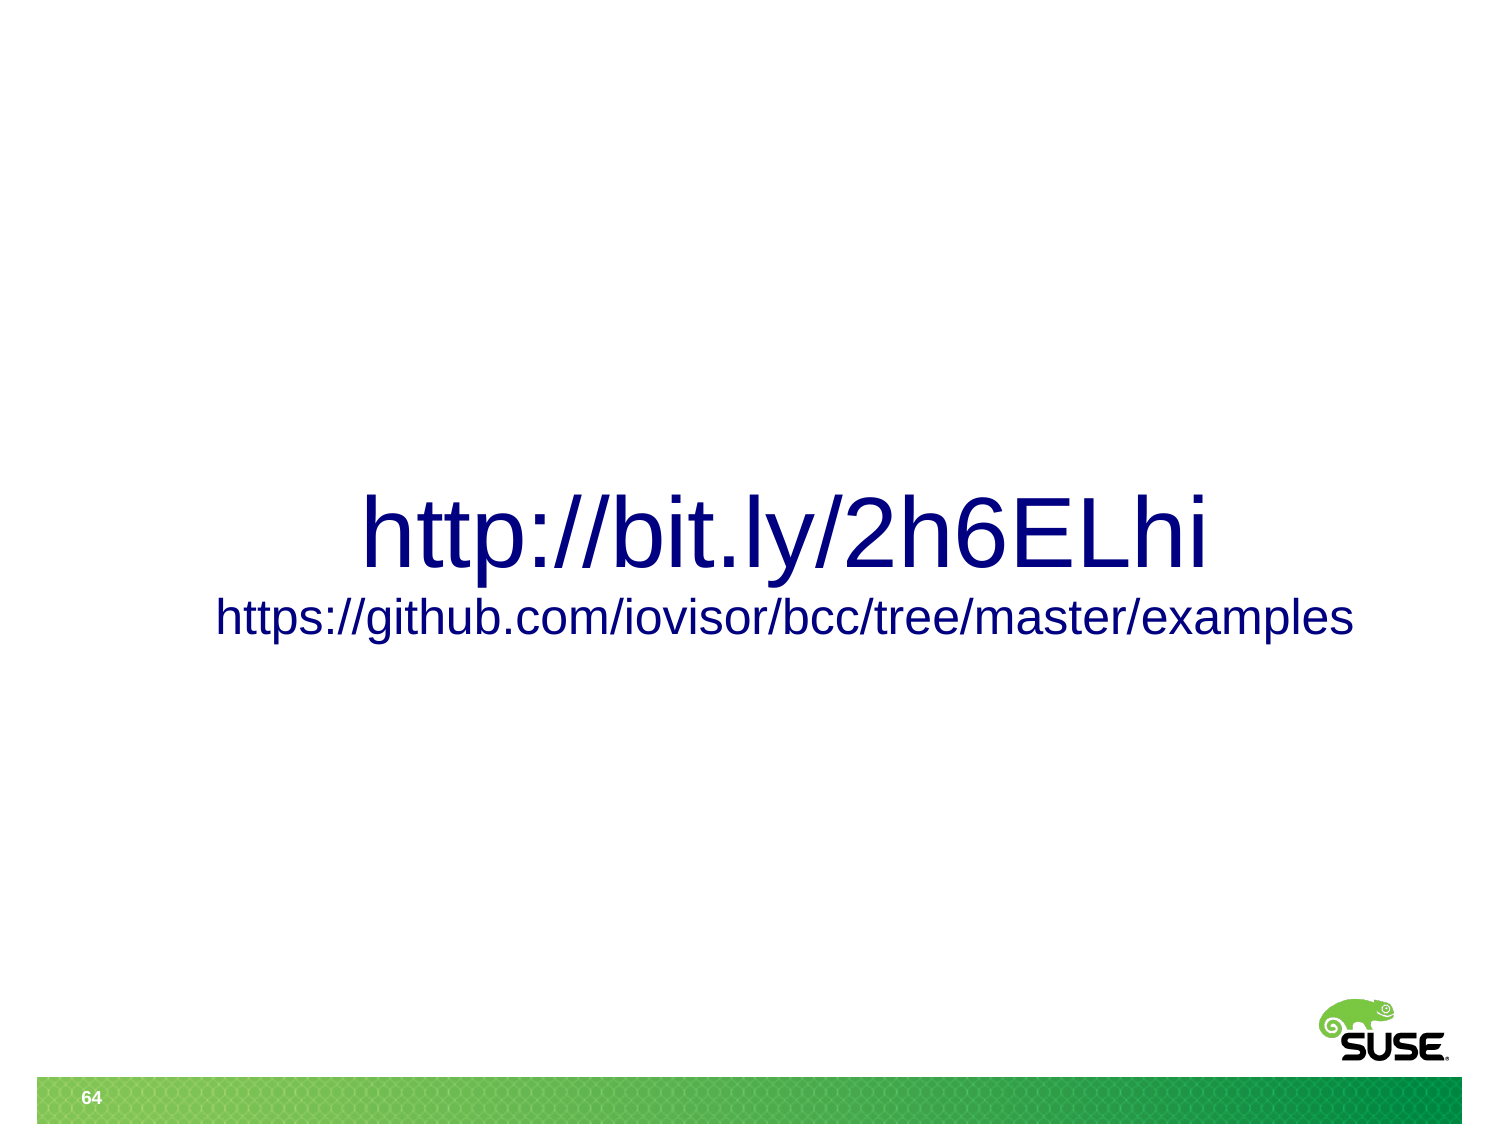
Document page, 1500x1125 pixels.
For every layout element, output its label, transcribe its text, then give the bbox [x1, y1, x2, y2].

picture [1319, 999, 1449, 1061]
text_box http://bit.ly/2h6ELhi https://github.com/iovisor/bcc/tree/master/examples [200, 469, 1371, 653]
picture [37, 1077, 1462, 1124]
